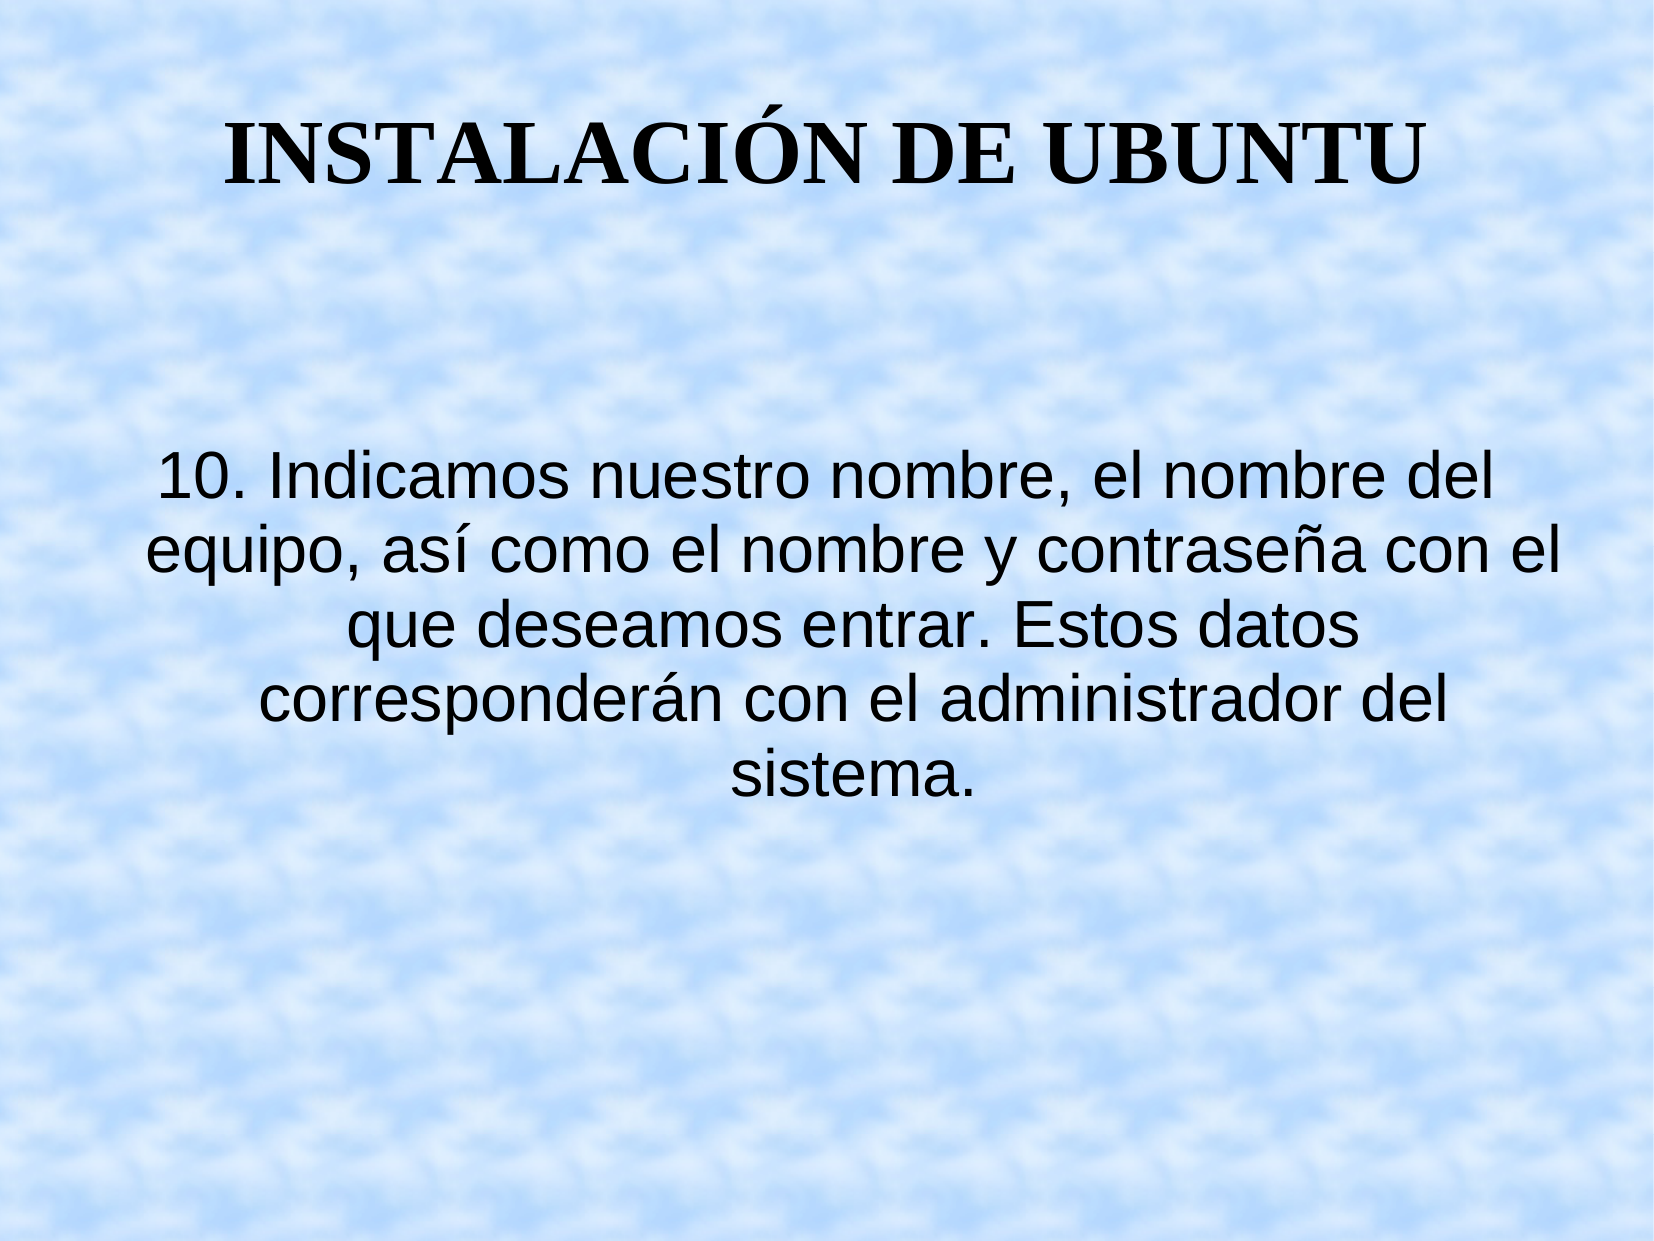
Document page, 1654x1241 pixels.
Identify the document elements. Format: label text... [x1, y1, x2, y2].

subtitle 10. Indicamos nuestro nombre, el nombre del equipo, así como el nombre y contraseña con el que deseamos entrar. Estos datos corresponderán con el administrador del sistema. [82, 297, 1571, 1102]
title INSTALACIÓN DE UBUNTU [82, 56, 1571, 249]
picture [0, 0, 1654, 1241]
